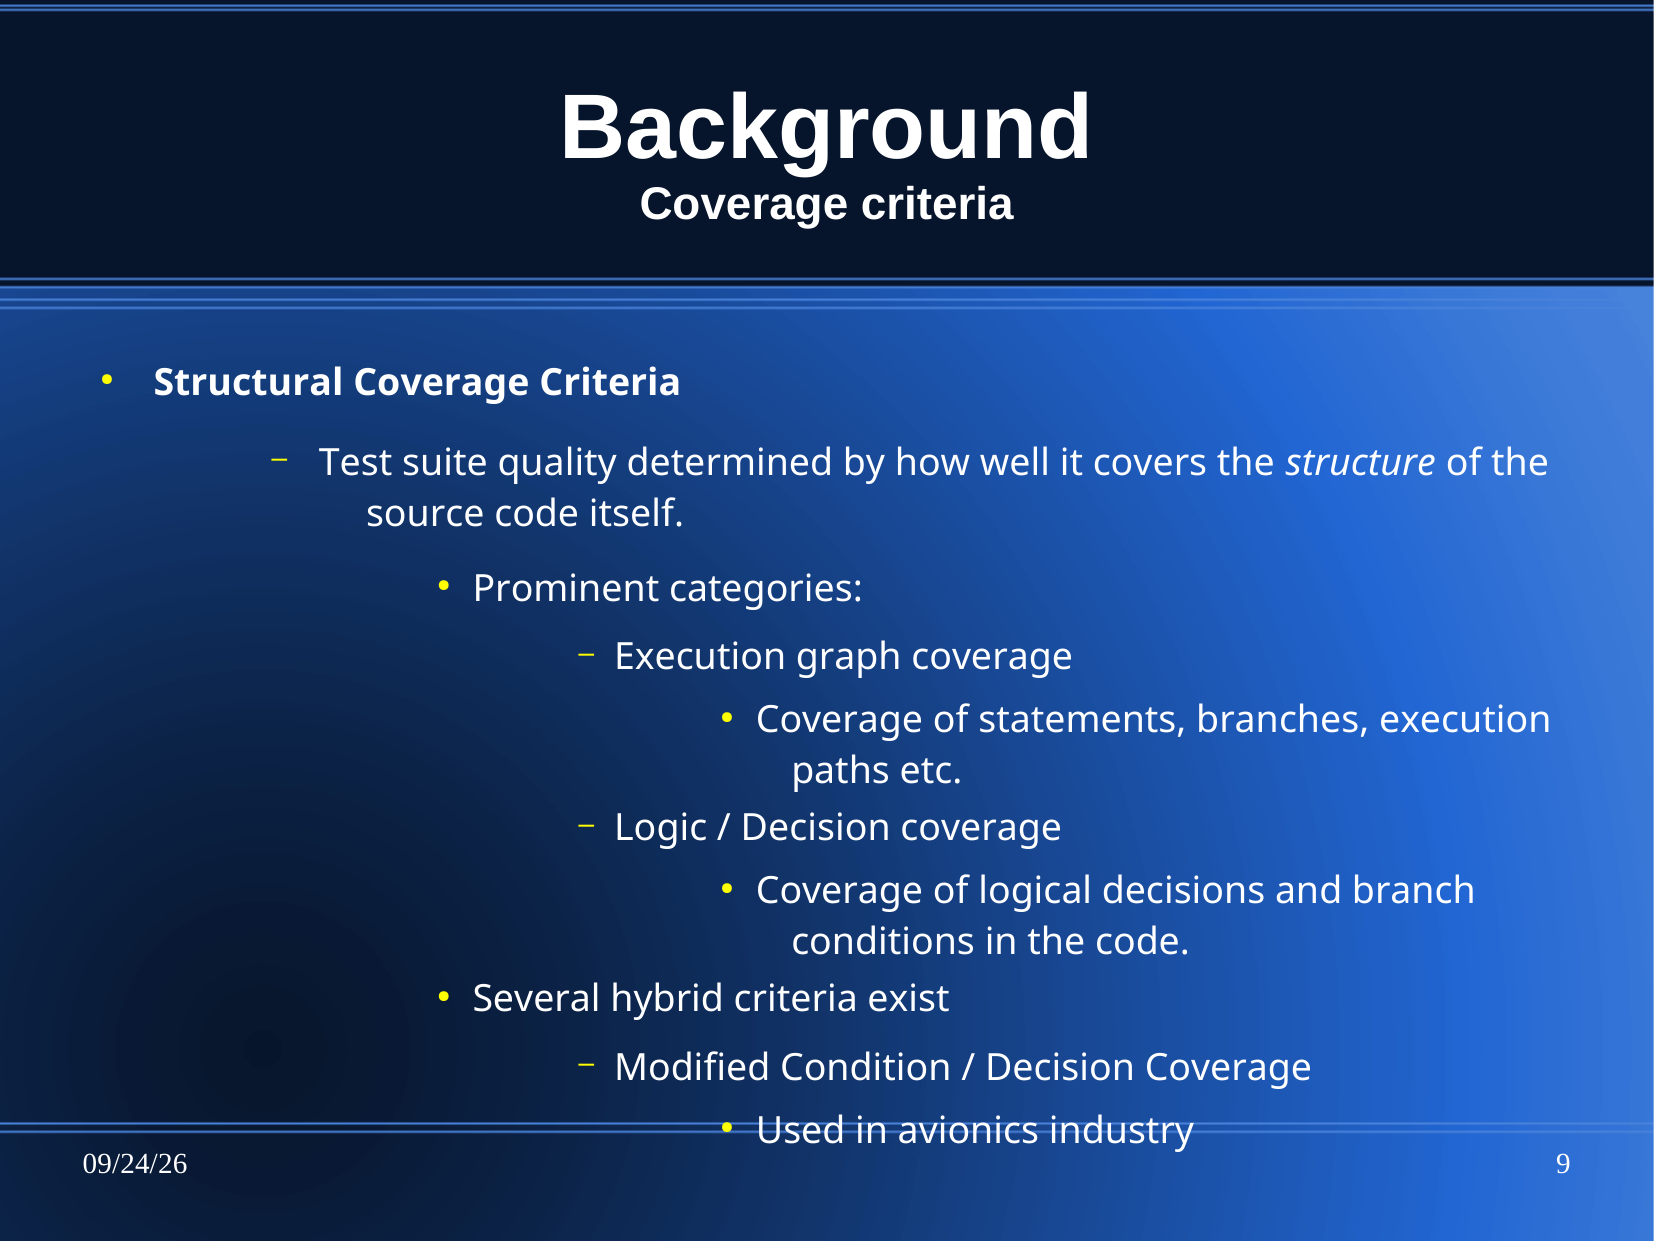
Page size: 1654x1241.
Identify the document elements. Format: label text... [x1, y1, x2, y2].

list Structural Coverage Criteria Test suite quality determined by how well it covers the structure of the source code itself. Prominent categories: Execution graph coverage Coverage of statements, branches, execution paths etc. Logic / Decision coverage Coverage of logical decisions and branch conditions in the code. Several hybrid criteria exist Modified Condition / Decision Coverage Used in avionics industry [82, 355, 1571, 1150]
picture [0, 0, 1654, 1241]
title Background Coverage criteria [82, 49, 1571, 257]
